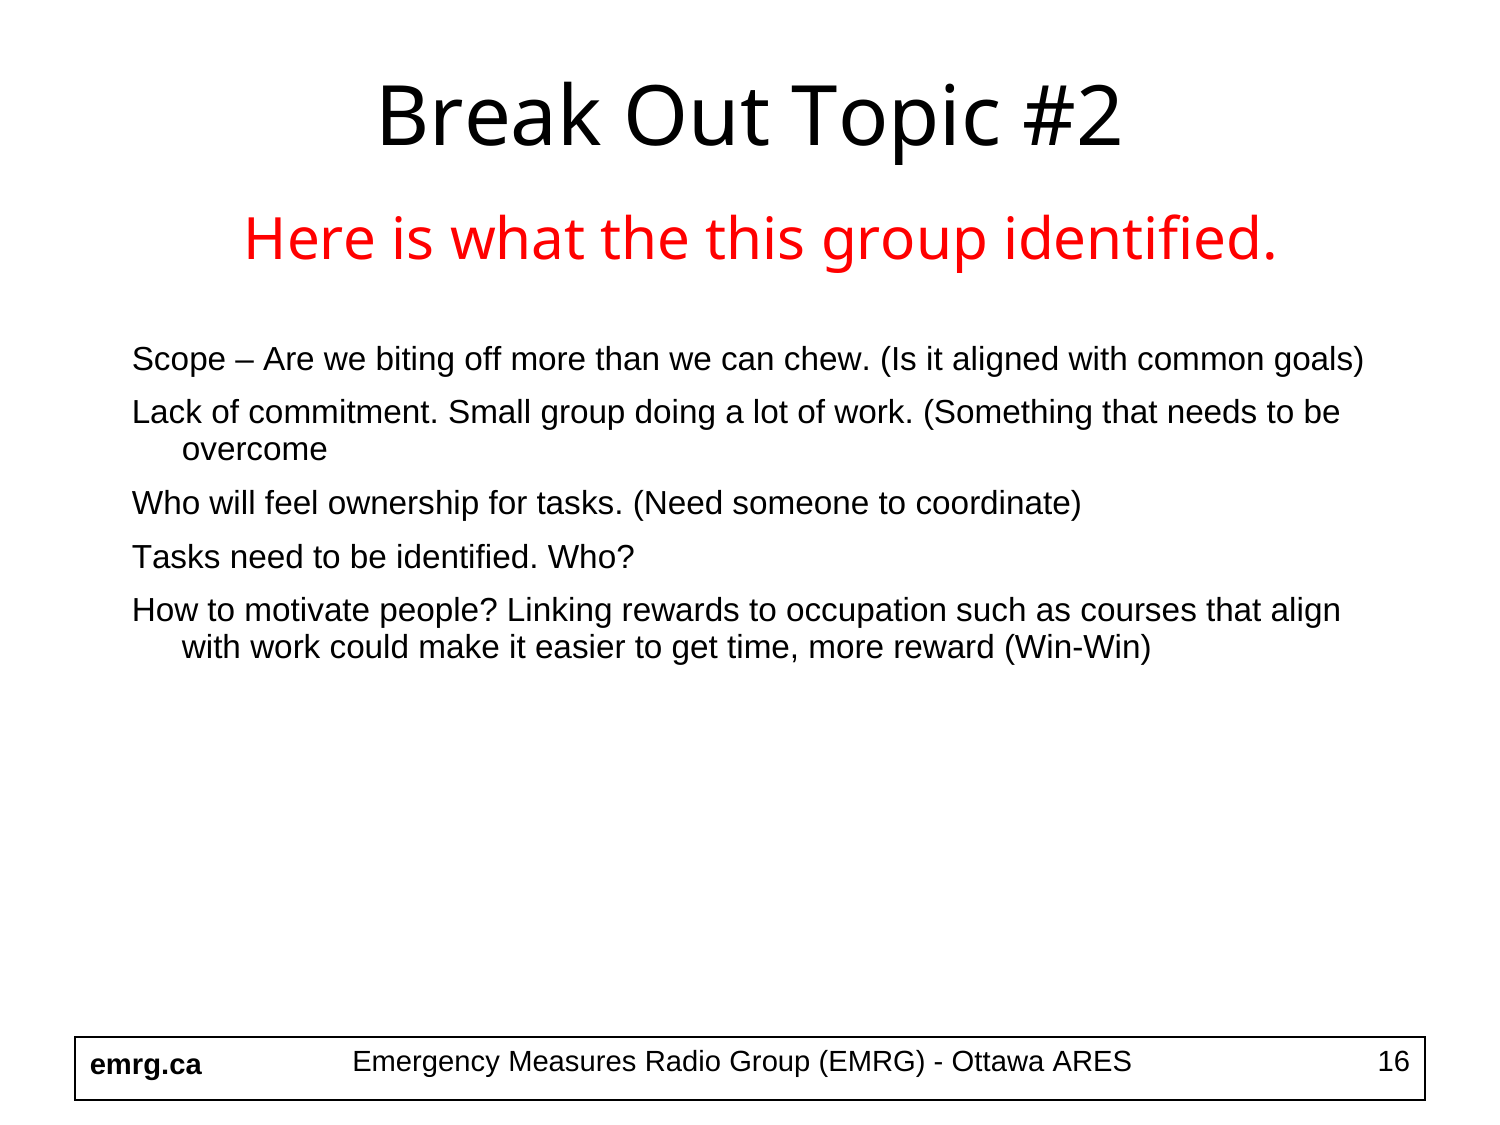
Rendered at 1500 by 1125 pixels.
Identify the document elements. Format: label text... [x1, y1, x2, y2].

title Break Out Topic #2 Here is what the this group identified. [75, 62, 1426, 278]
list Scope – Are we biting off more than we can chew. (Is it aligned with common goals) Lack of commitment. Small group doing a lot of work. (Something that needs to be overcome Who will feel ownership for tasks. (Need someone to coordinate) Tasks need to be identified. Who? How to motivate people? Linking rewards to occupation such as courses that align with work could make it easier to get time, more reward (Win-Win) [117, 332, 1426, 798]
